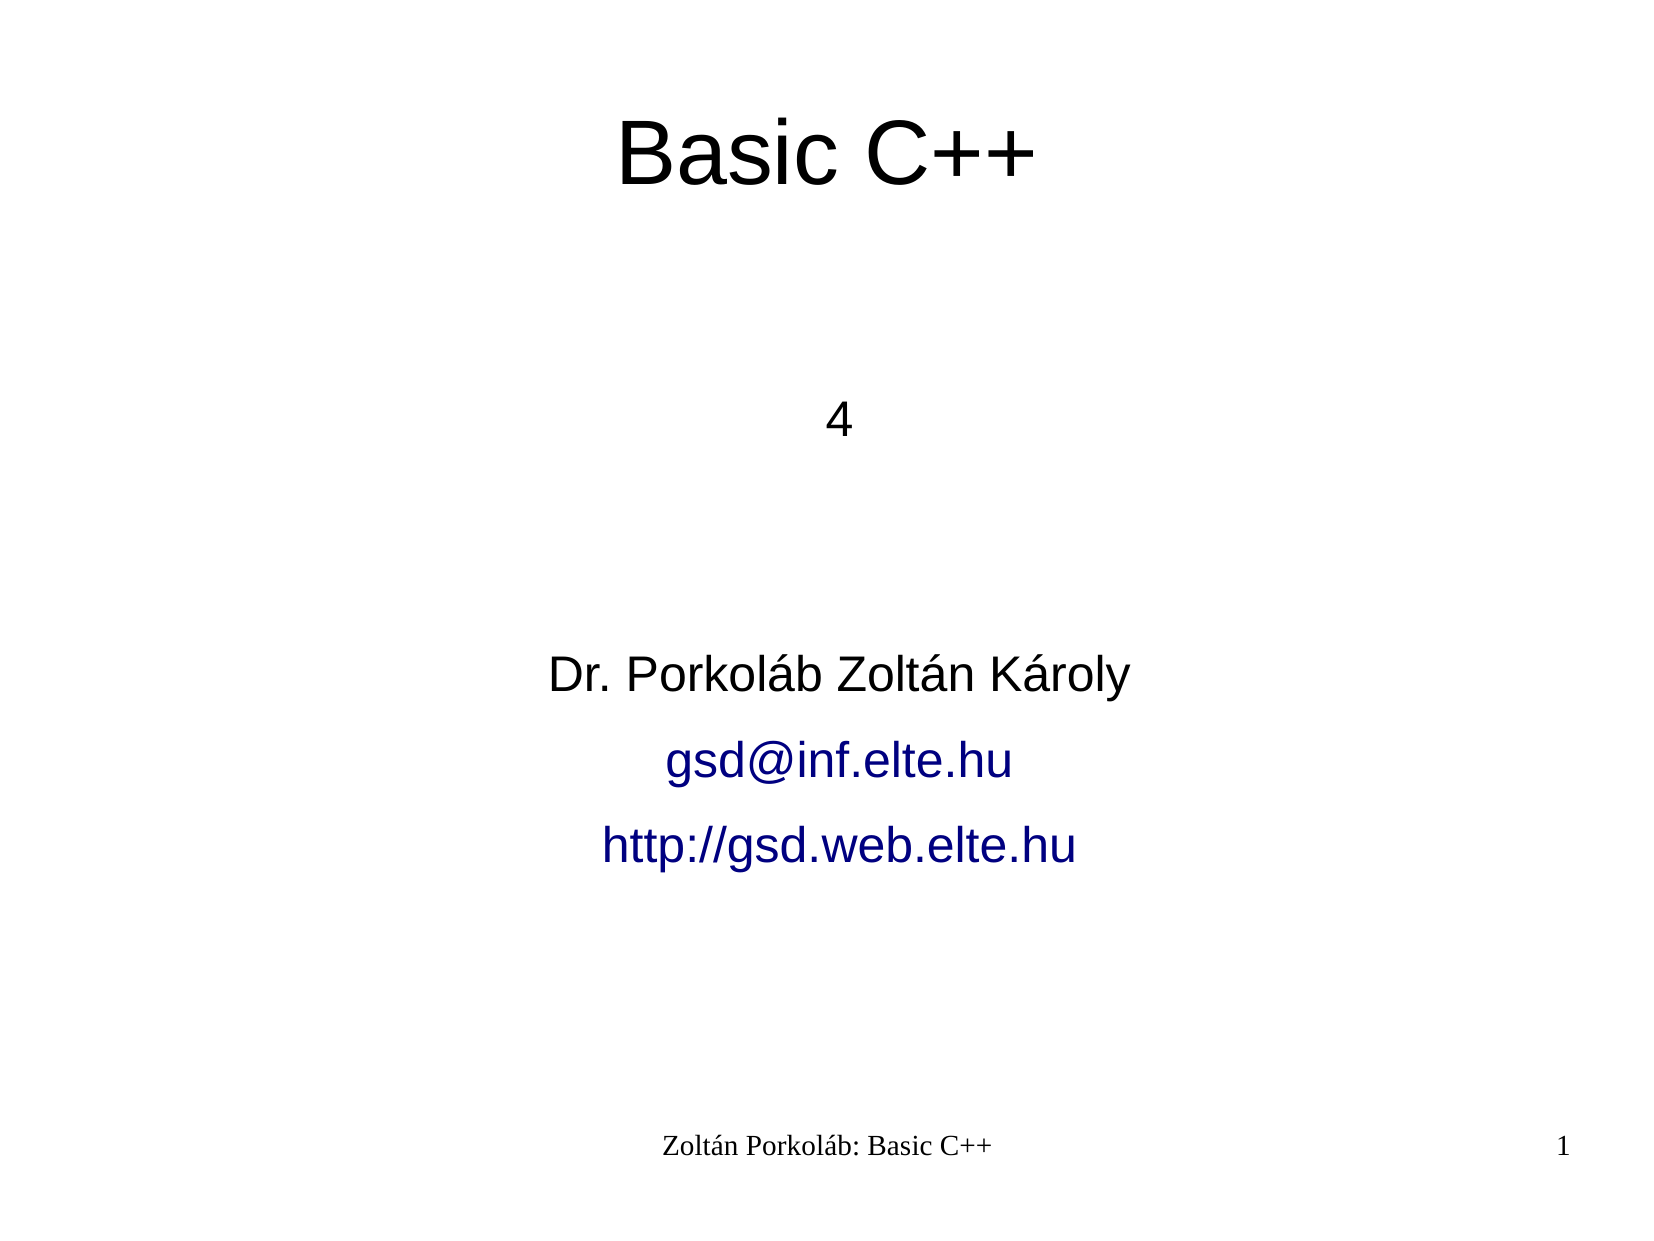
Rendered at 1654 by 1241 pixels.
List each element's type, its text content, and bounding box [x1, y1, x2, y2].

list 4 Dr. Porkoláb Zoltán Károly gsd@inf.elte.hu http://gsd.web.elte.hu [60, 390, 1549, 1111]
title Basic C++ [82, 49, 1571, 257]
